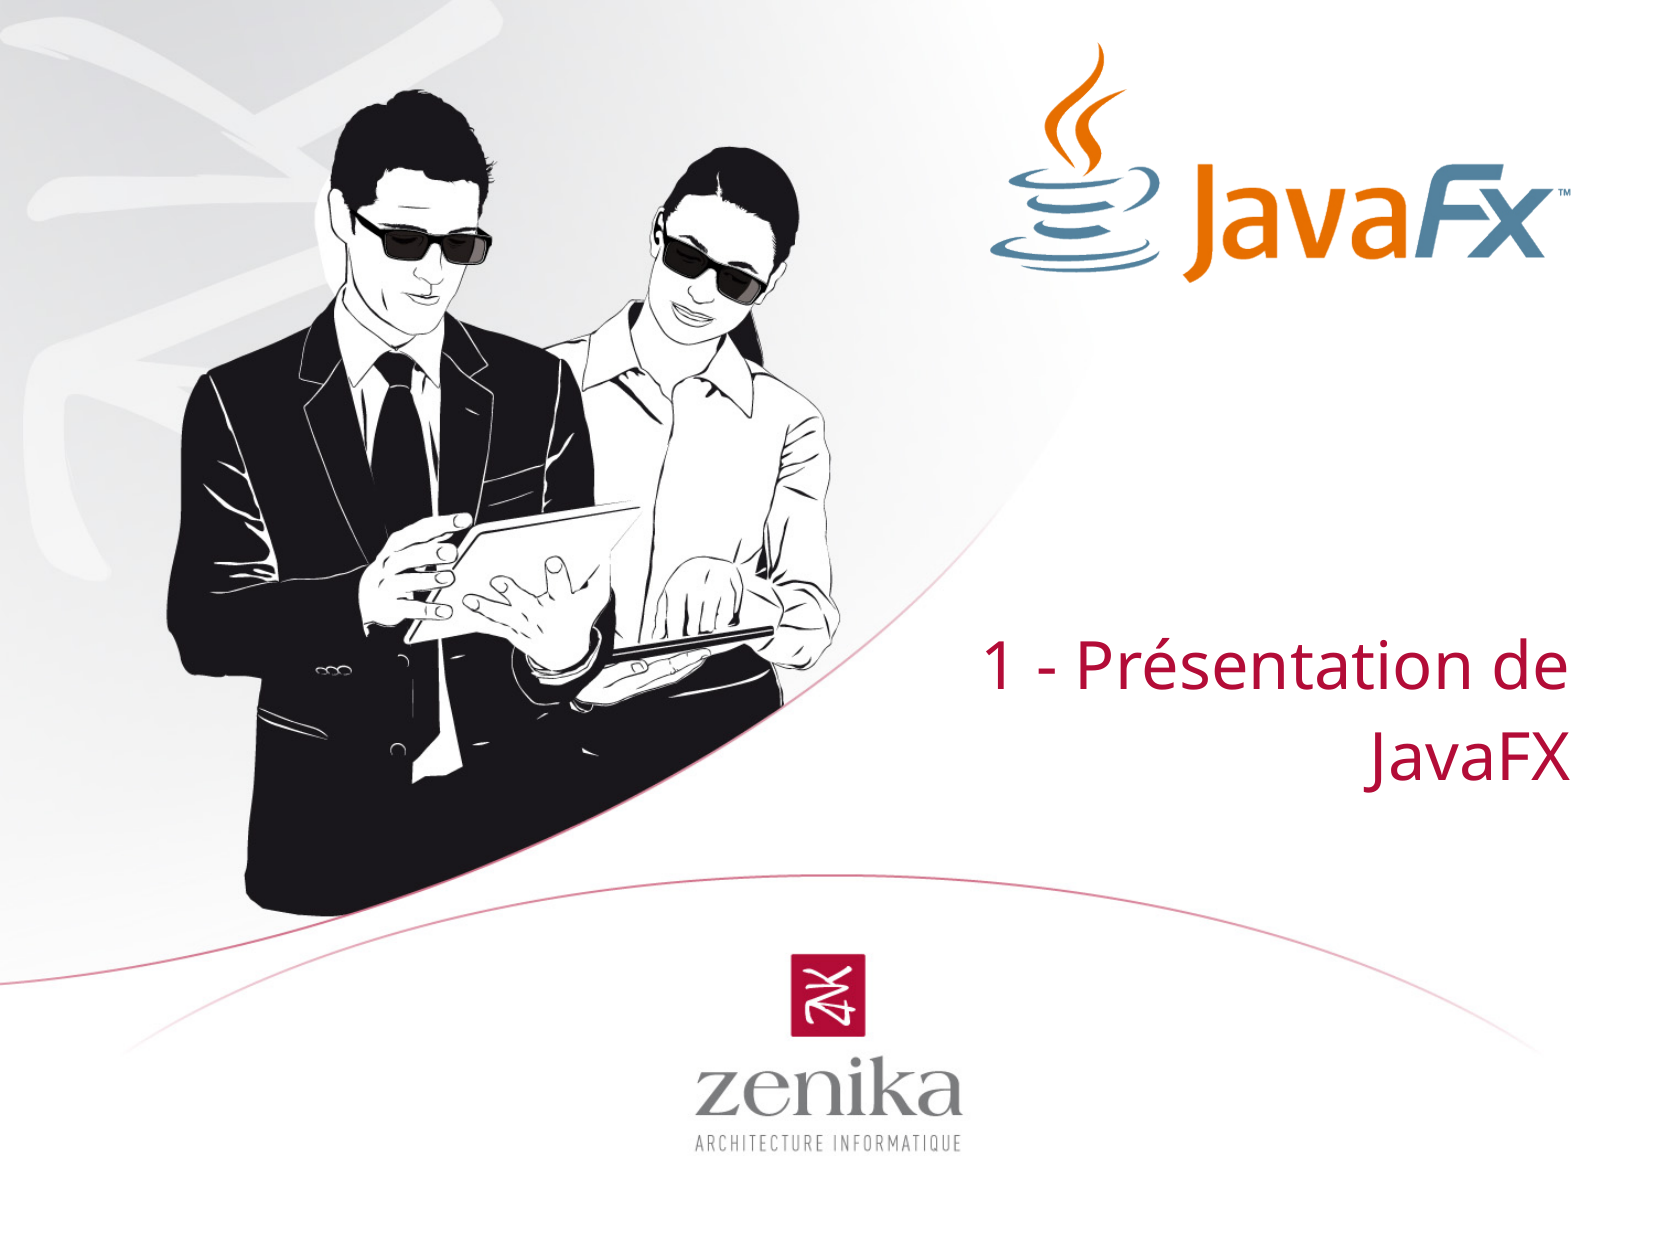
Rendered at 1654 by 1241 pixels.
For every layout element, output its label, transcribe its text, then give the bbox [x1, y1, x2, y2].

title 1 - Présentation de JavaFX [915, 531, 1571, 886]
picture [0, 0, 1654, 1241]
